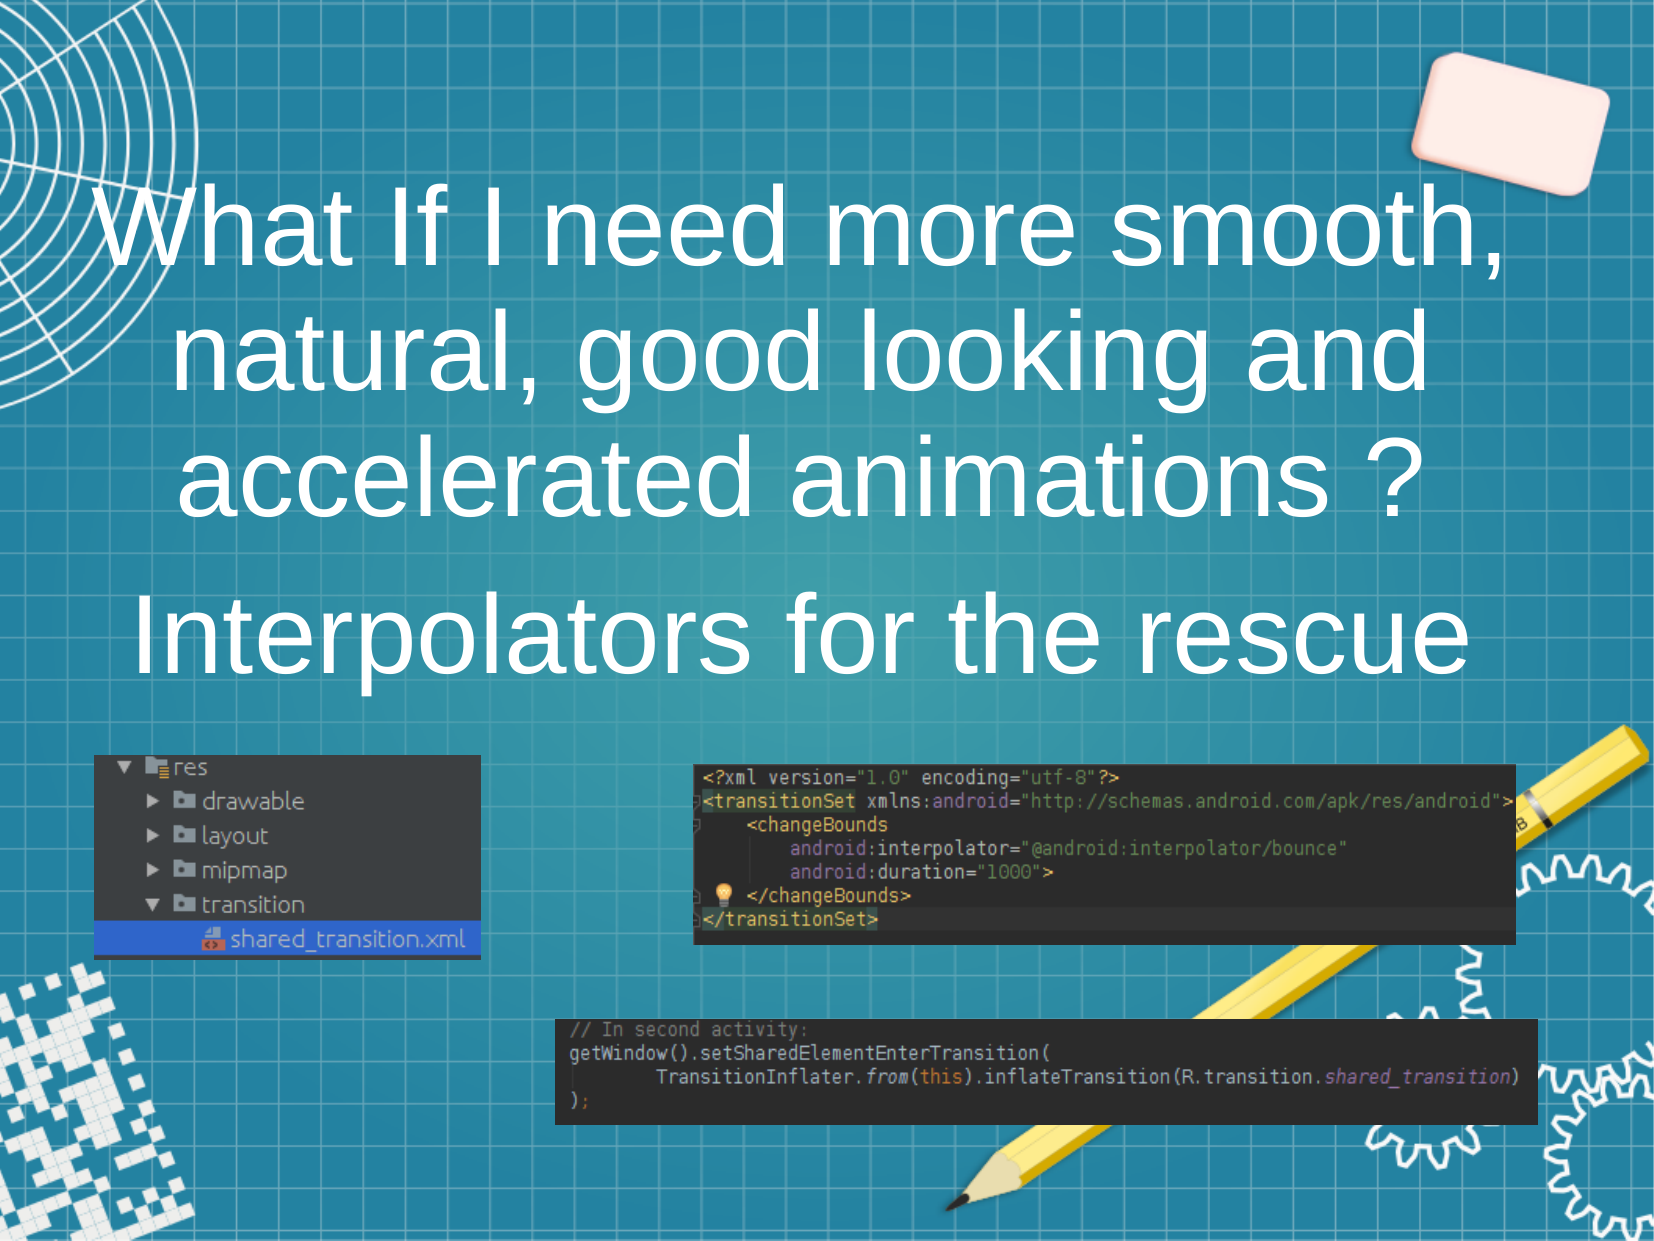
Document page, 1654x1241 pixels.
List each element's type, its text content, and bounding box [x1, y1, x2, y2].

title Interpolators for the rescue [56, 492, 1546, 776]
title What If I need more smooth, natural, good looking and accelerated animations ? [56, 163, 1546, 492]
picture [0, 0, 1654, 1241]
